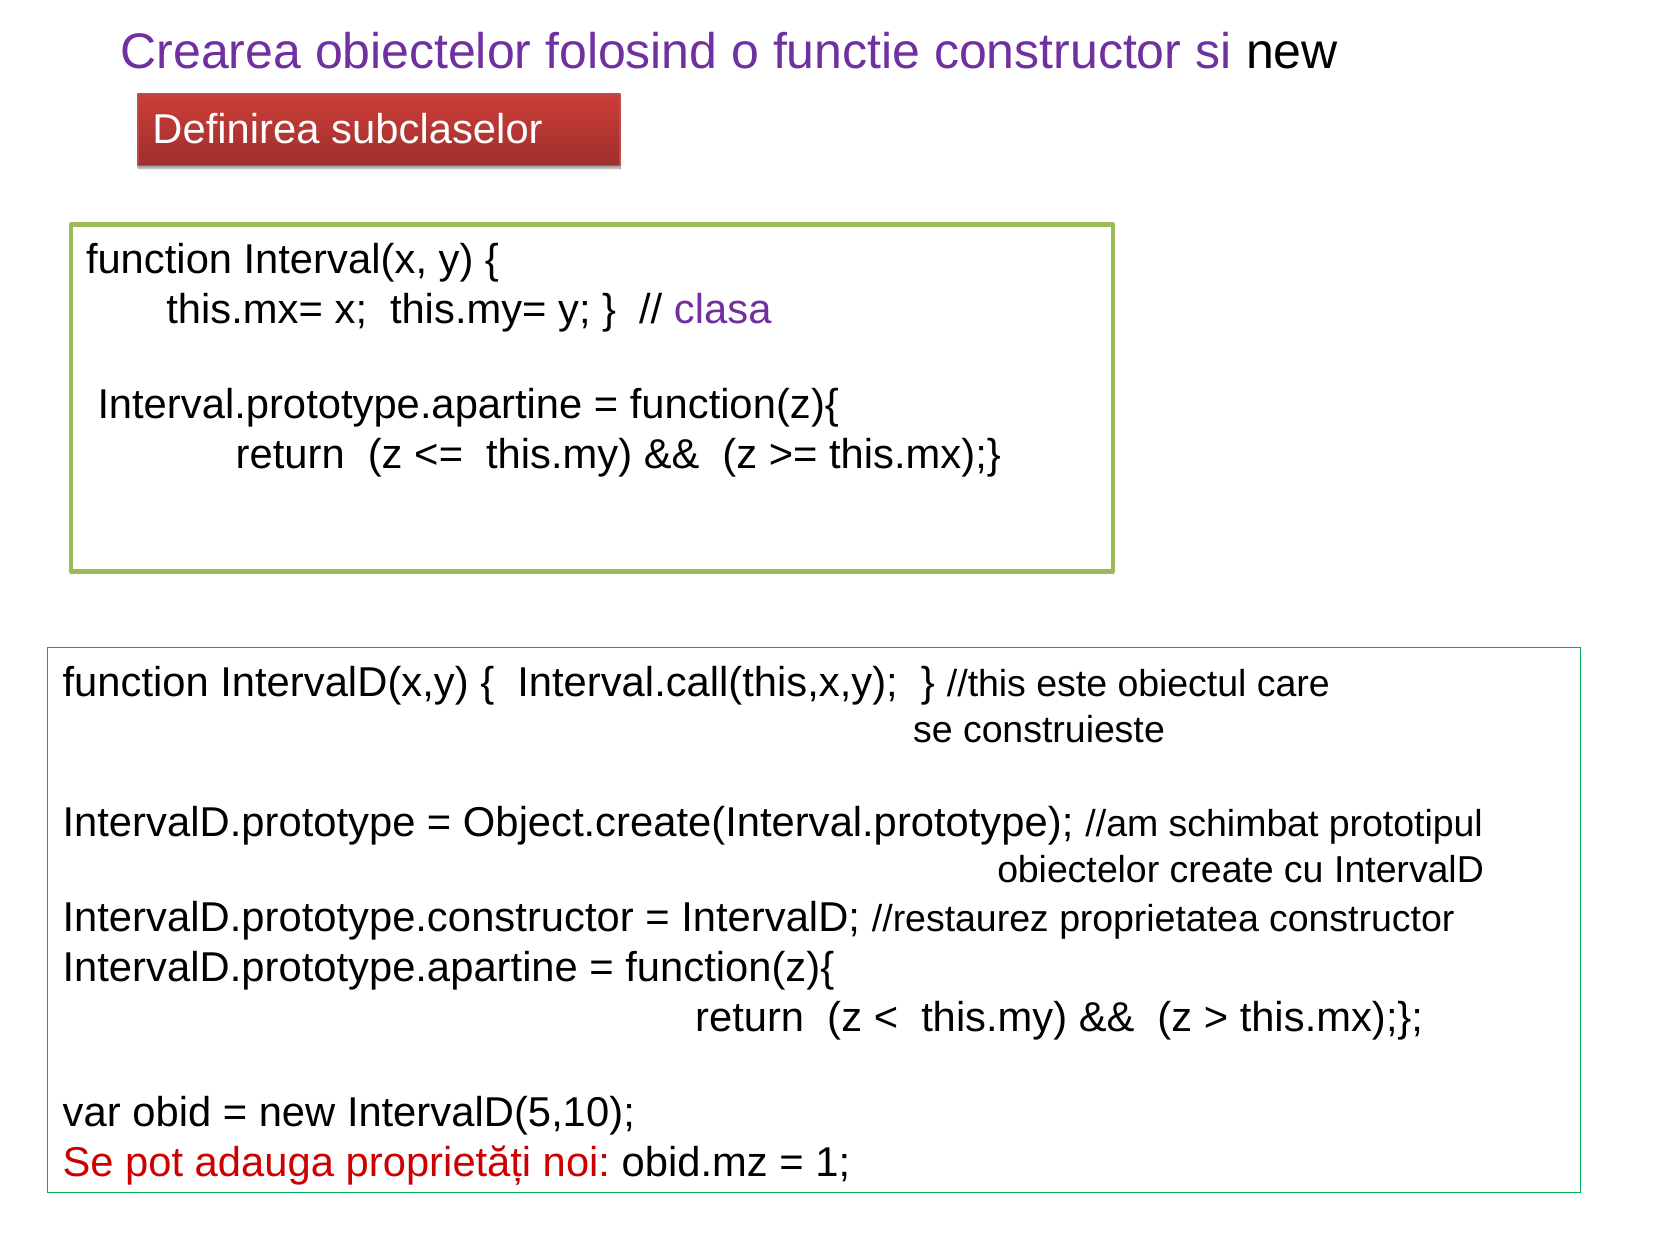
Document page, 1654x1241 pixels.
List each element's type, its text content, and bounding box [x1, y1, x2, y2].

text_box Crearea obiectelor folosind o functie constructor si new [105, 10, 1654, 391]
text_box function Interval(x, y) { this.mx= x; this.my= y; } // clasa Interval.prototype.apartine = function(z){ return (z <= this.my) && (z >= this.mx);} [71, 224, 1113, 572]
text_box Definirea subclaselor [137, 94, 620, 166]
text_box function IntervalD(x,y) { Interval.call(this,x,y); } //this este obiectul care se construieste IntervalD.prototype = Object.create(Interval.prototype); //am schimbat prototipul obiectelor create cu IntervalD IntervalD.prototype.constructor = IntervalD; //restaurez proprietatea constructor IntervalD.prototype.apartine = function(z){ return (z < this.my) && (z > this.mx);}; var obid = new IntervalD(5,10); Se pot adauga proprietăți noi: obid.mz = 1; [47, 647, 1581, 1193]
